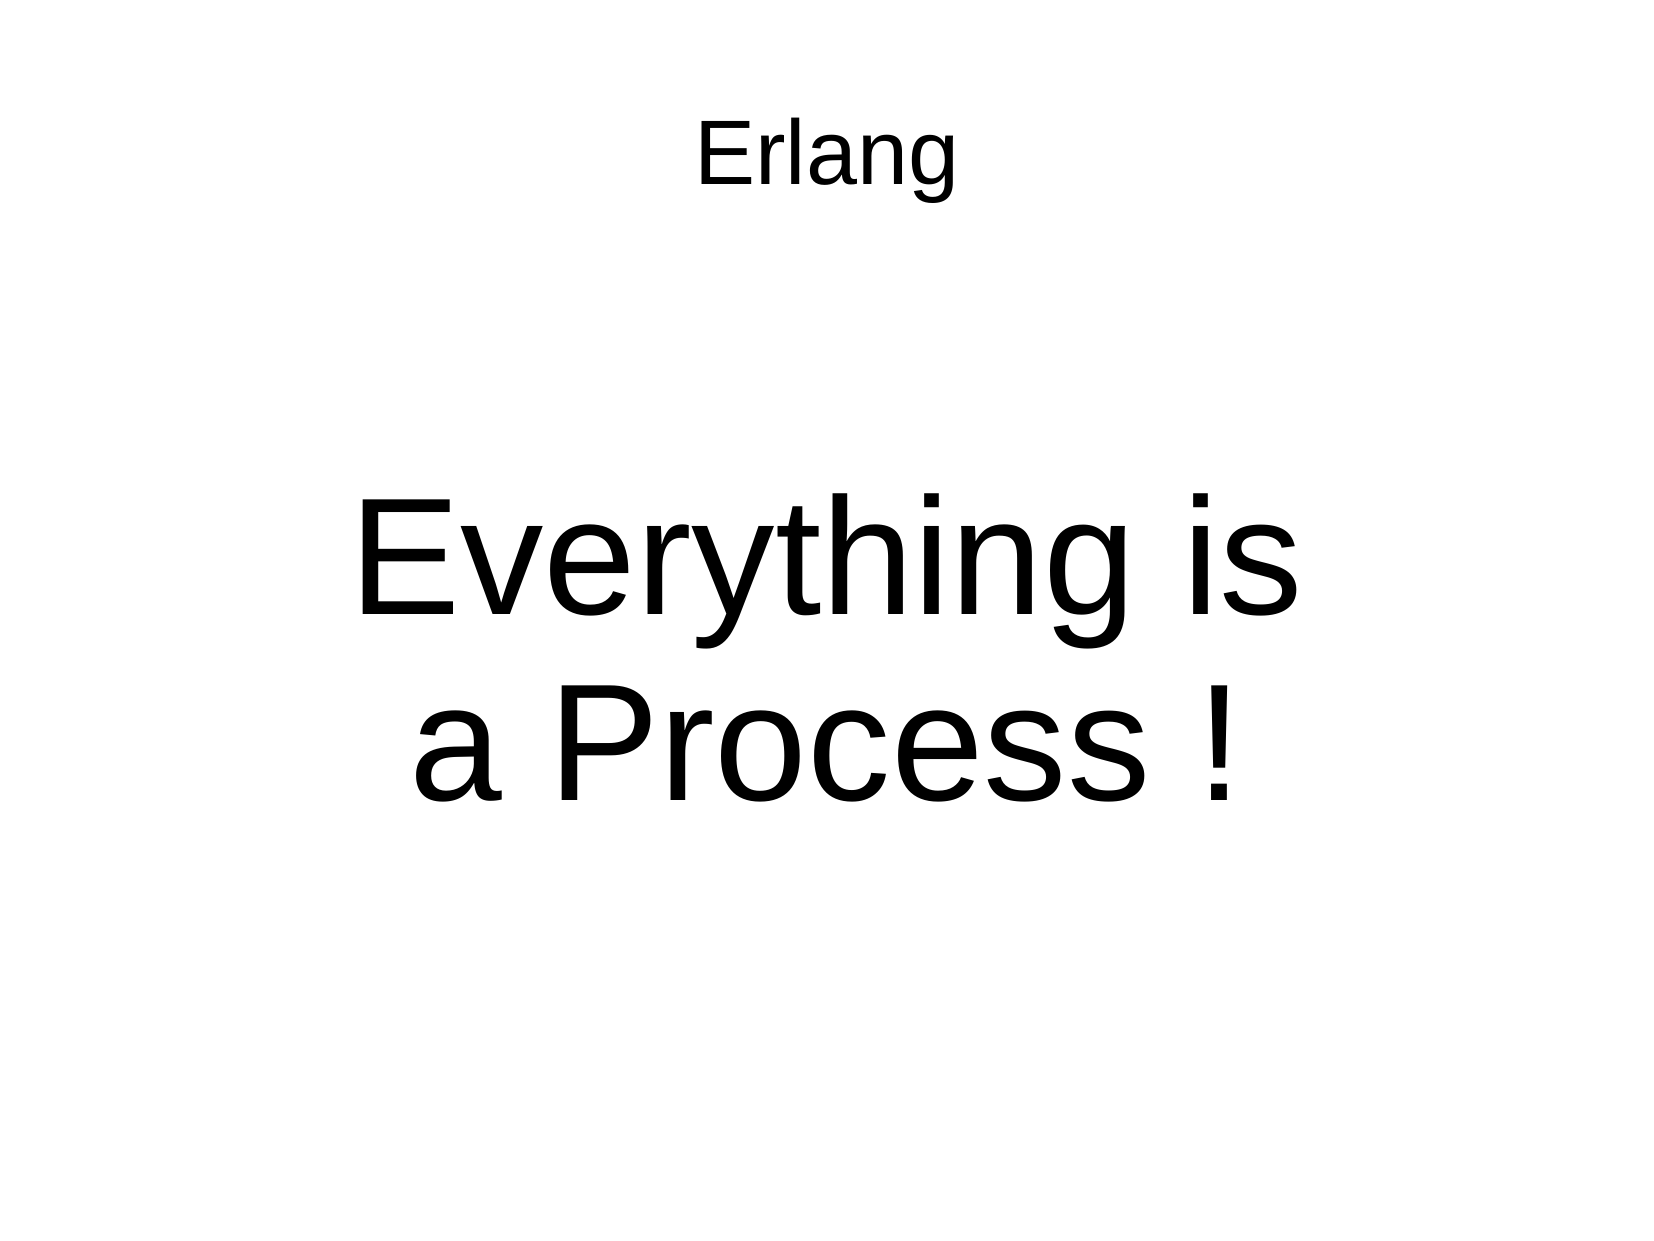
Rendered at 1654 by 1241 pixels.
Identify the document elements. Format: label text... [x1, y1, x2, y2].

subtitle Everything is a Process ! [82, 290, 1571, 1010]
title Erlang [82, 49, 1571, 257]
